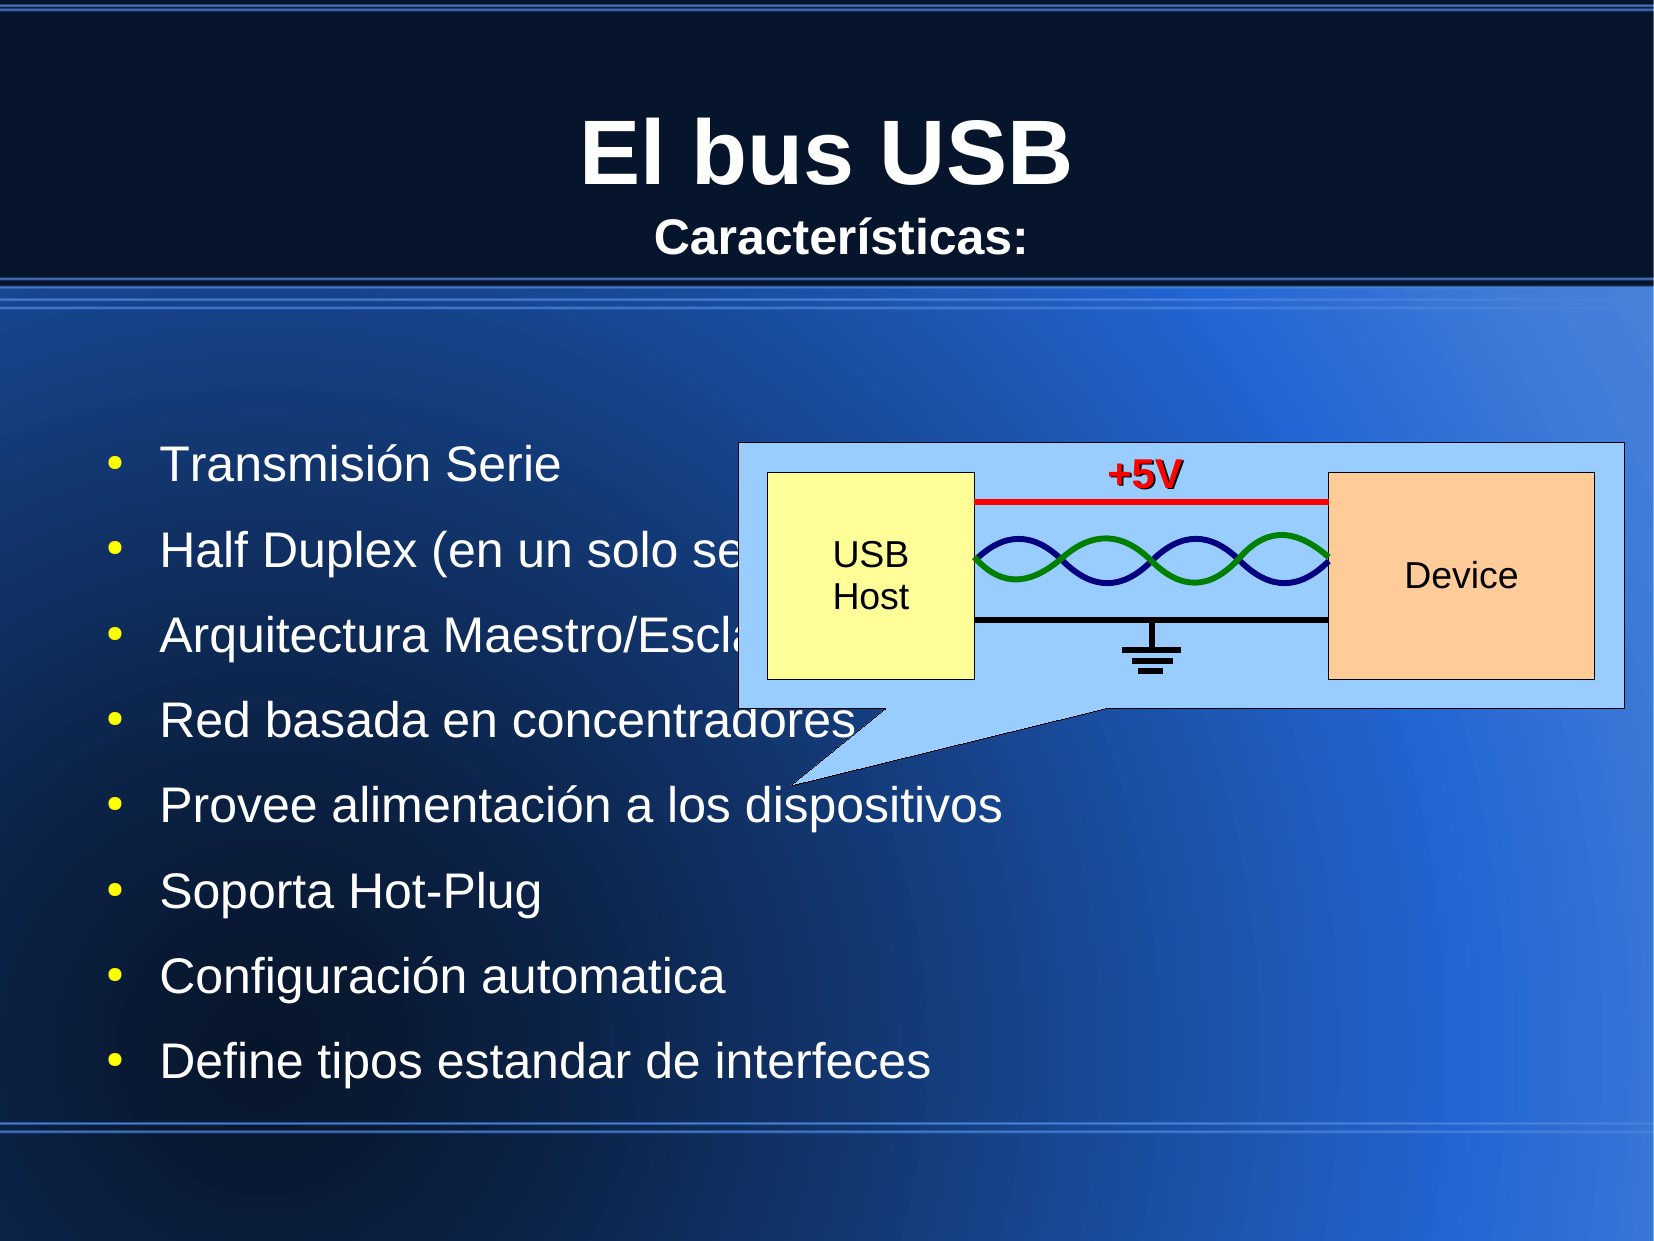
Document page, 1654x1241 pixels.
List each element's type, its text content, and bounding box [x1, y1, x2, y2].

text_box +5V [1092, 442, 1211, 506]
text_box [975, 505, 1328, 556]
picture [0, 0, 1654, 1241]
text_box [975, 564, 1328, 617]
title Características: [649, 208, 1034, 266]
text_box USB Host [767, 472, 975, 680]
list Transmisión Serie Half Duplex (en un solo sentido al mismo tiempo) Arquitectura Maestro/Esclavo Red basada en concentradores Provee alimentación a los dispositivos Soporta Hot-Plug Configuración automatica Define tipos estandar de interfeces [88, 436, 1577, 1090]
text_box [982, 542, 1055, 576]
title El bus USB [82, 49, 1571, 257]
text_box [1244, 538, 1325, 580]
text_box [1157, 542, 1233, 579]
text_box [738, 442, 1625, 787]
text_box [1067, 542, 1146, 580]
text_box Device [1328, 472, 1595, 680]
